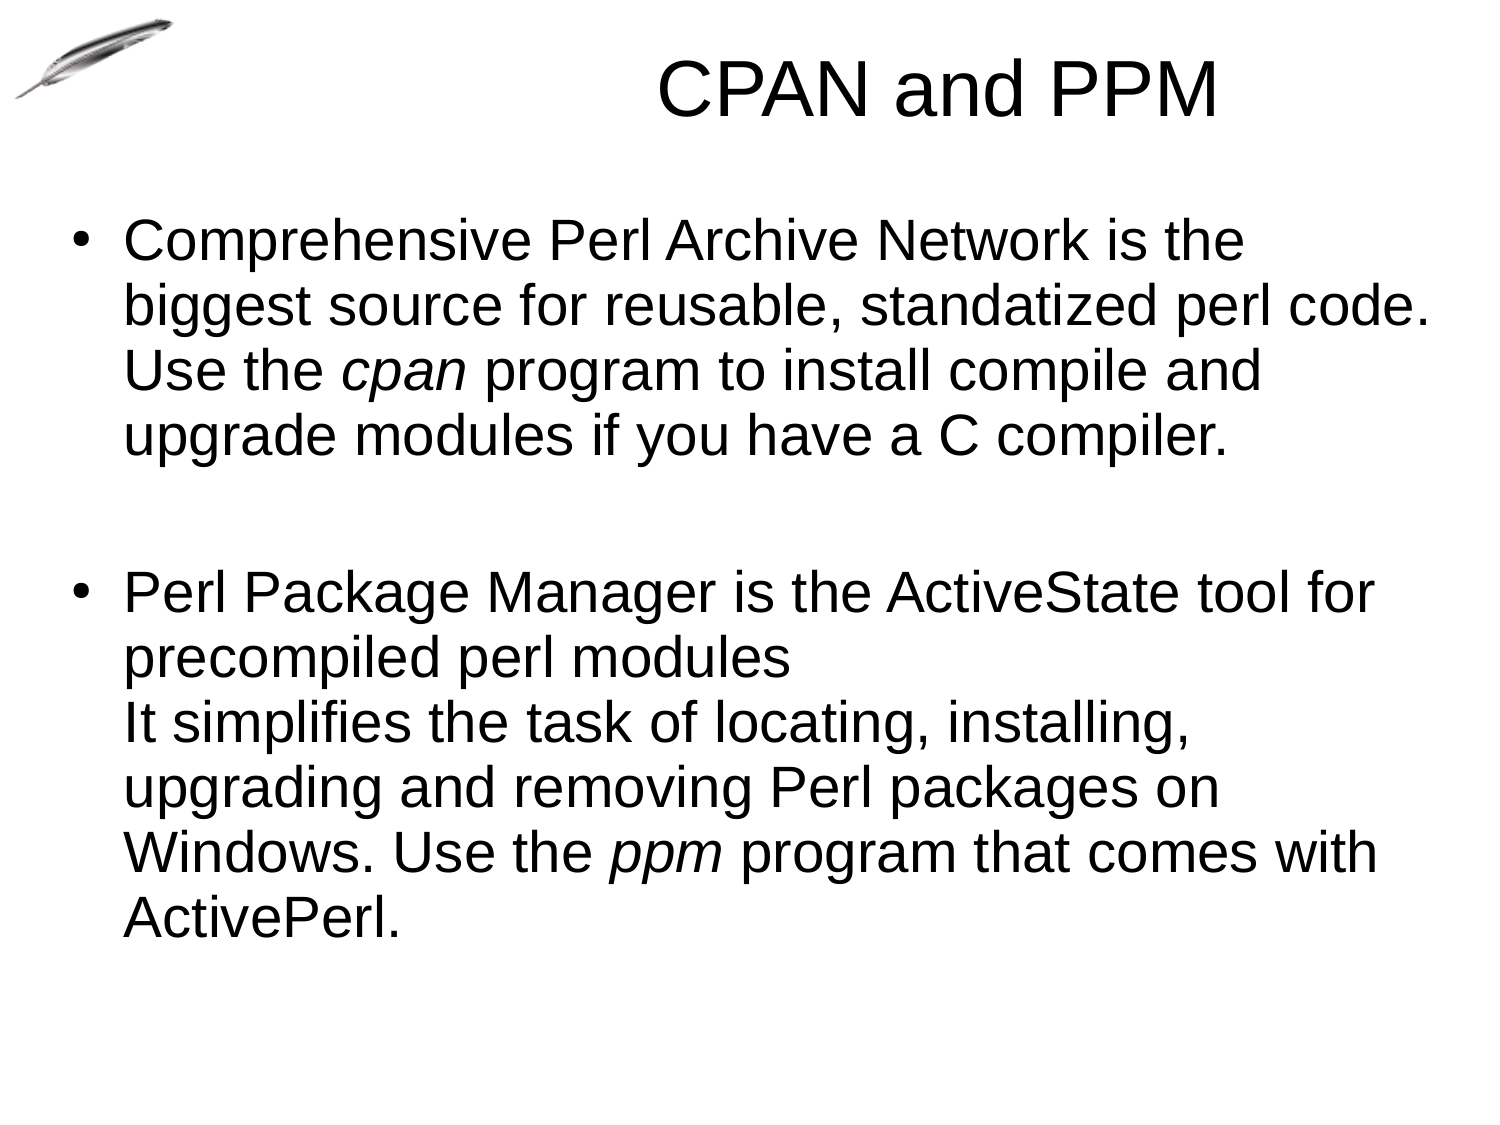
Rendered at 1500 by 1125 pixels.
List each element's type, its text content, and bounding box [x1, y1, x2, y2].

picture [11, 17, 179, 101]
list Comprehensive Perl Archive Network is the biggest source for reusable, standatized perl code. Use the cpan program to install compile and upgrade modules if you have a C compiler. Perl Package Manager is the ActiveState tool for precompiled perl modules It simplifies the task of locating, installing, upgrading and removing Perl packages on Windows. Use the ppm program that comes with ActivePerl. [53, 207, 1447, 1084]
title CPAN and PPM [419, 0, 1459, 179]
